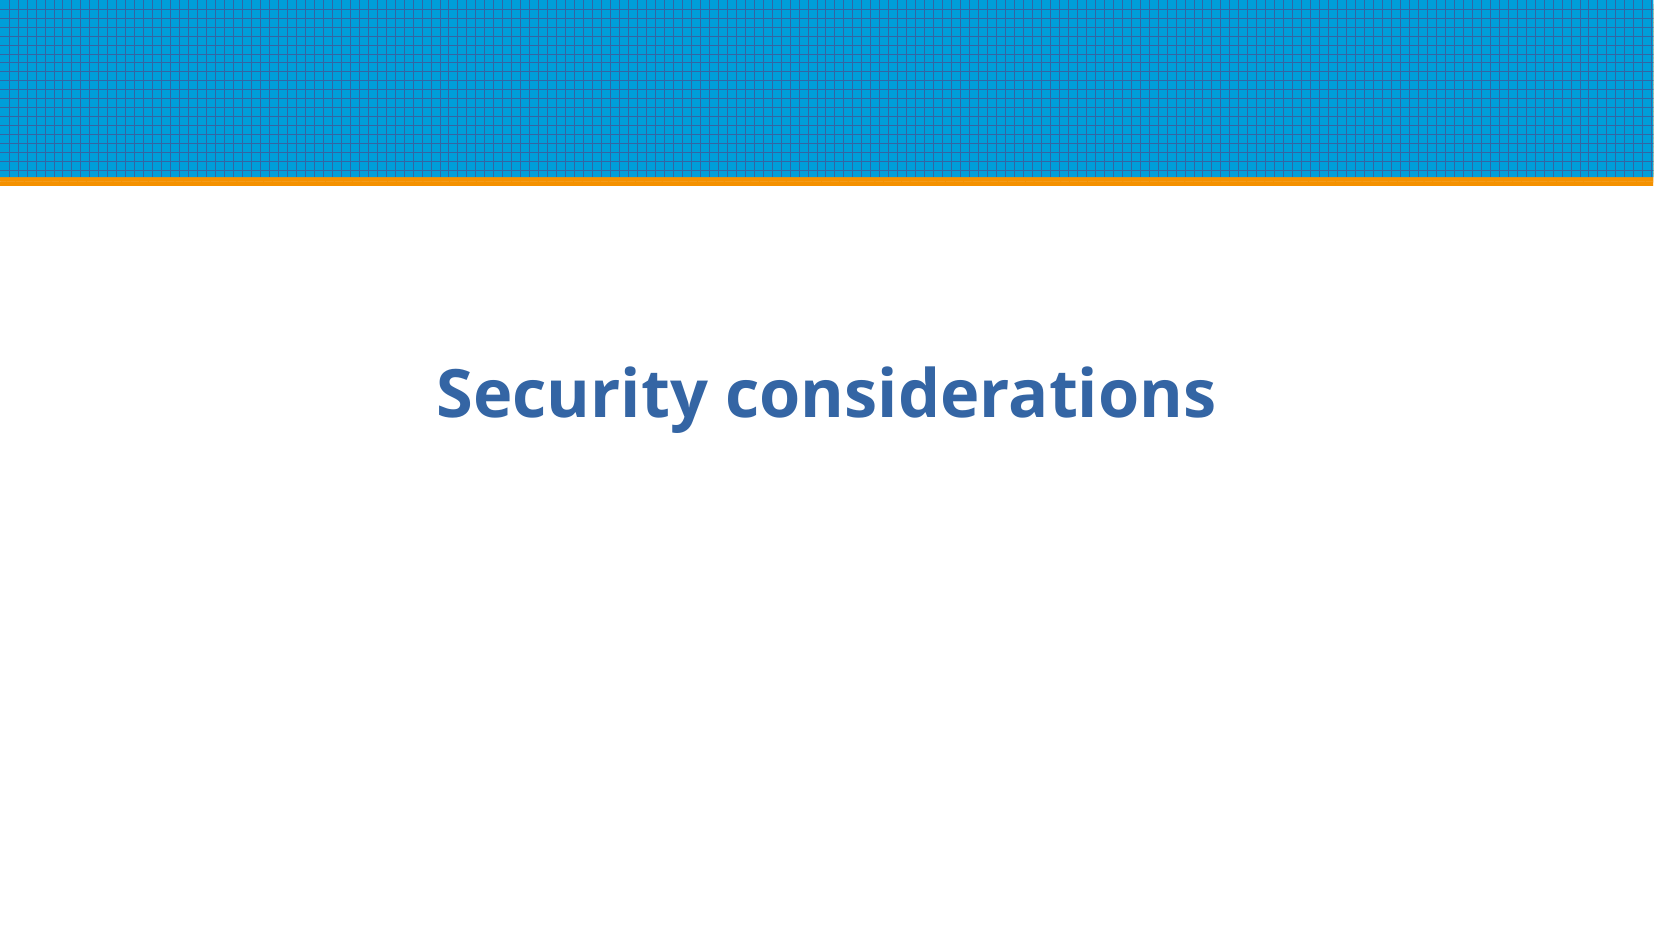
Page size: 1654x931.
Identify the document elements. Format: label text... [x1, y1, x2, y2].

subtitle Security considerations [82, 14, 1571, 768]
